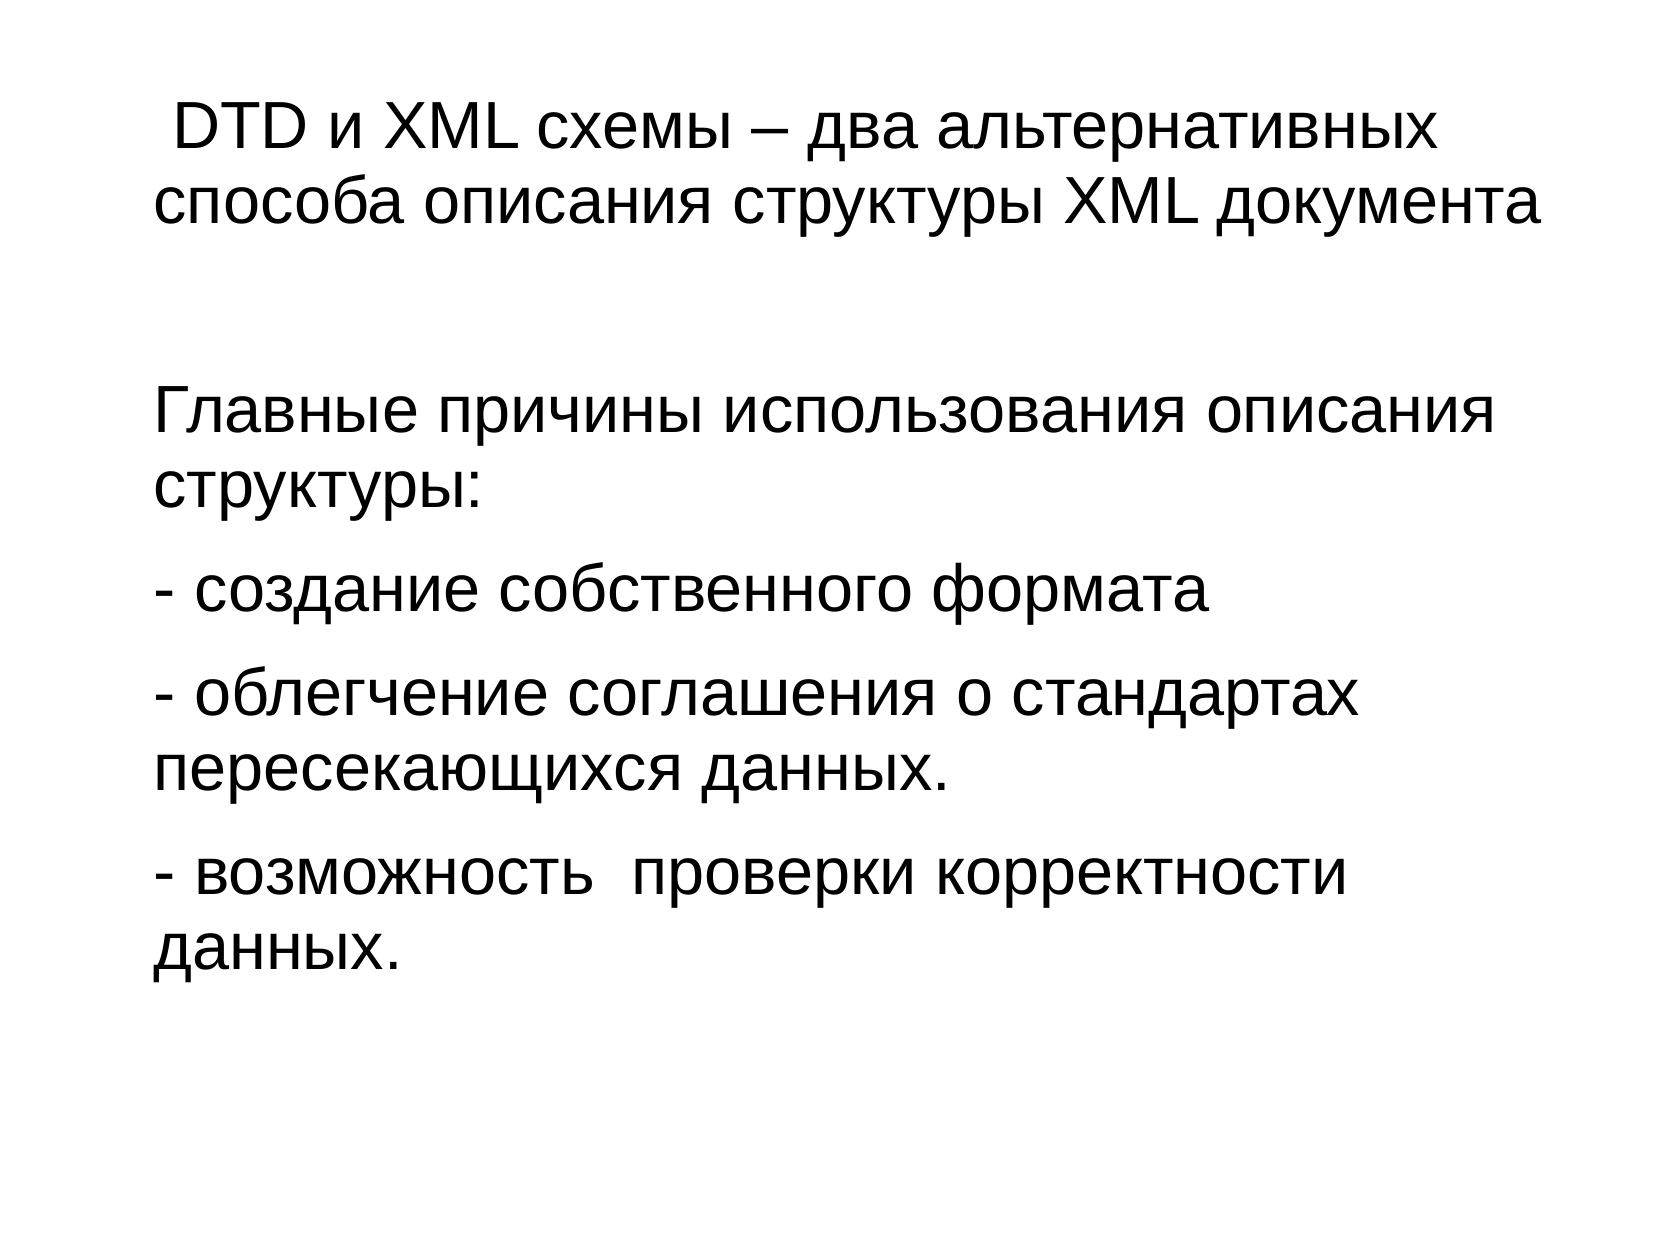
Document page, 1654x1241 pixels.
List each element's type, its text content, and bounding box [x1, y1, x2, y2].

list DTD и XML схемы – два альтернативных способа описания структуры XML документа Главные причины использования описания структуры: - создание собственного формата - облегчение соглашения о стандартах пересекающихся данных. - возможность проверки корректности данных. [82, 88, 1571, 1182]
